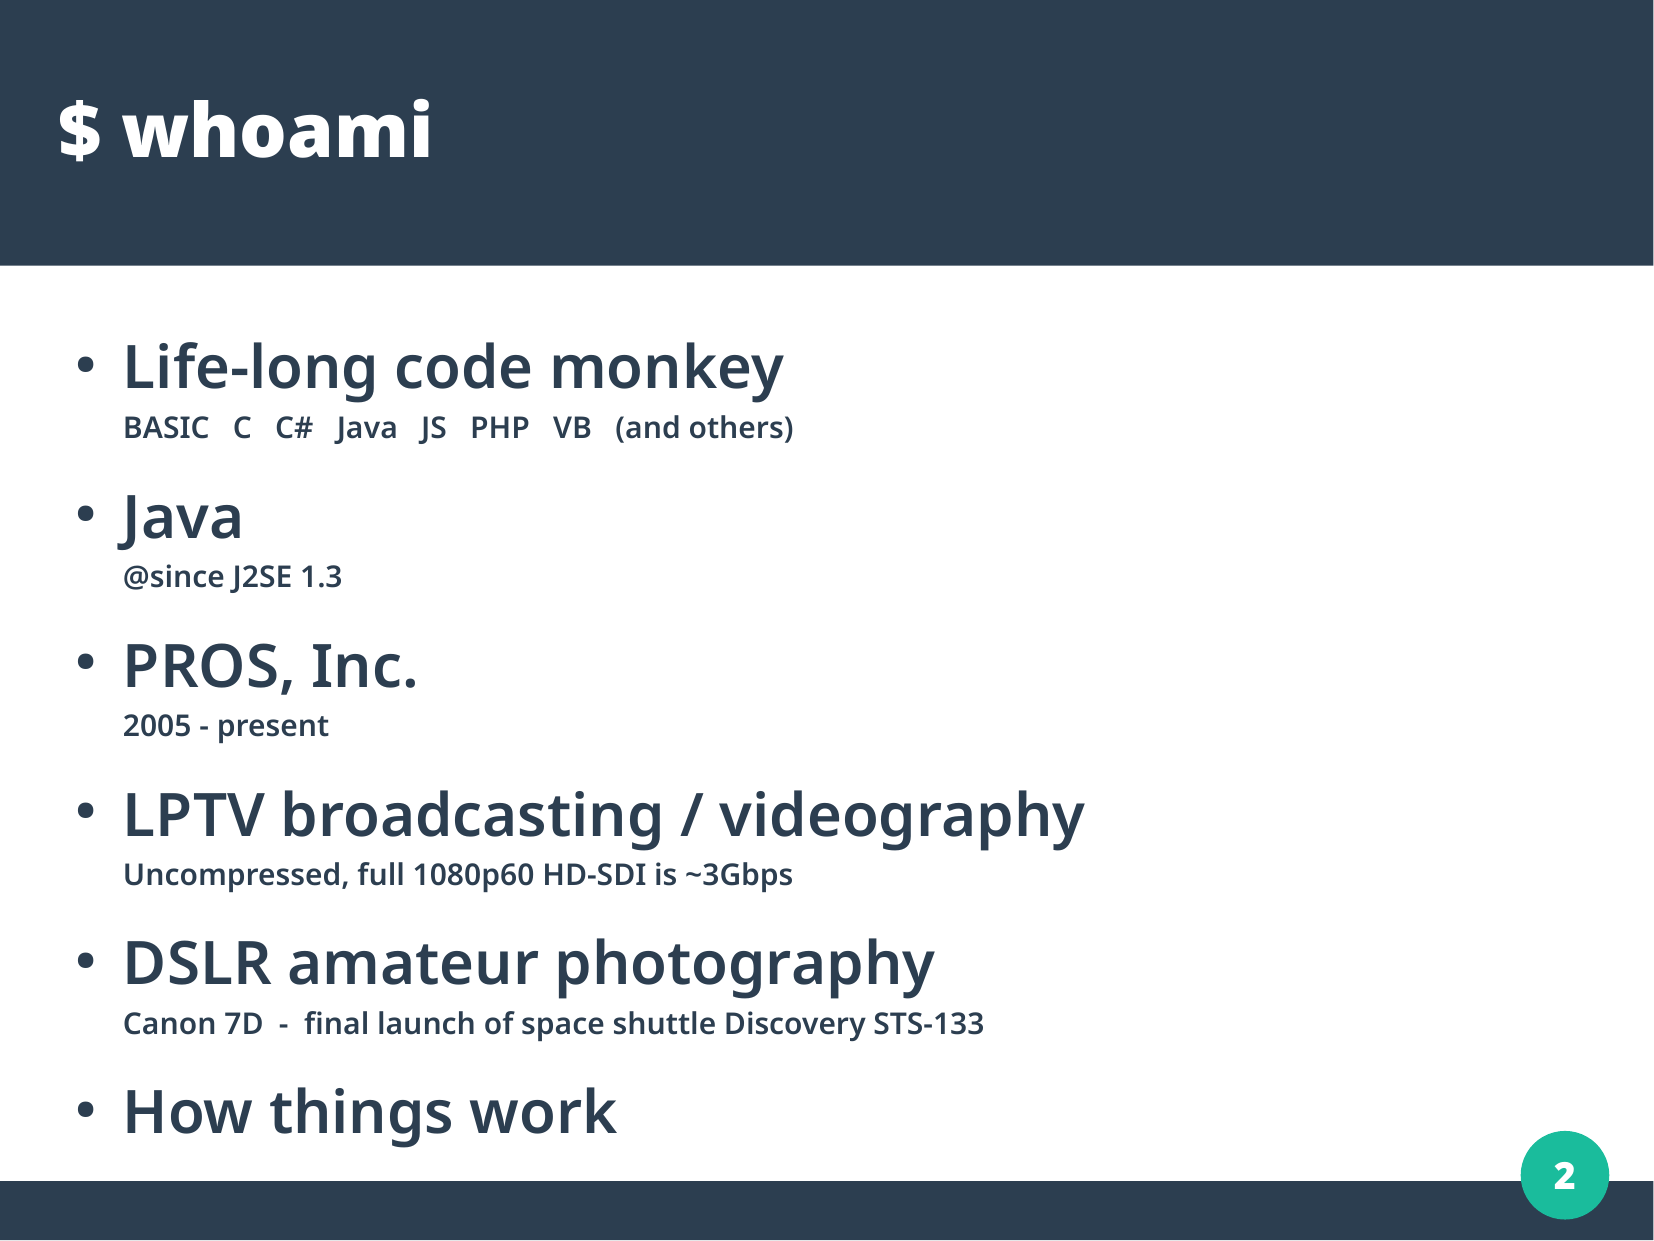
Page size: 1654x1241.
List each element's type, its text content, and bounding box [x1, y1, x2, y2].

title $ whoami [59, 56, 1595, 200]
list Life-long code monkey BASIC C C# Java JS PHP VB (and others) Java @since J2SE 1.3 PROS, Inc. 2005 - present LPTV broadcasting / videography Uncompressed, full 1080p60 HD-SDI is ~3Gbps DSLR amateur photography Canon 7D - final launch of space shuttle Discovery STS-133 How things work [59, 324, 1595, 1152]
